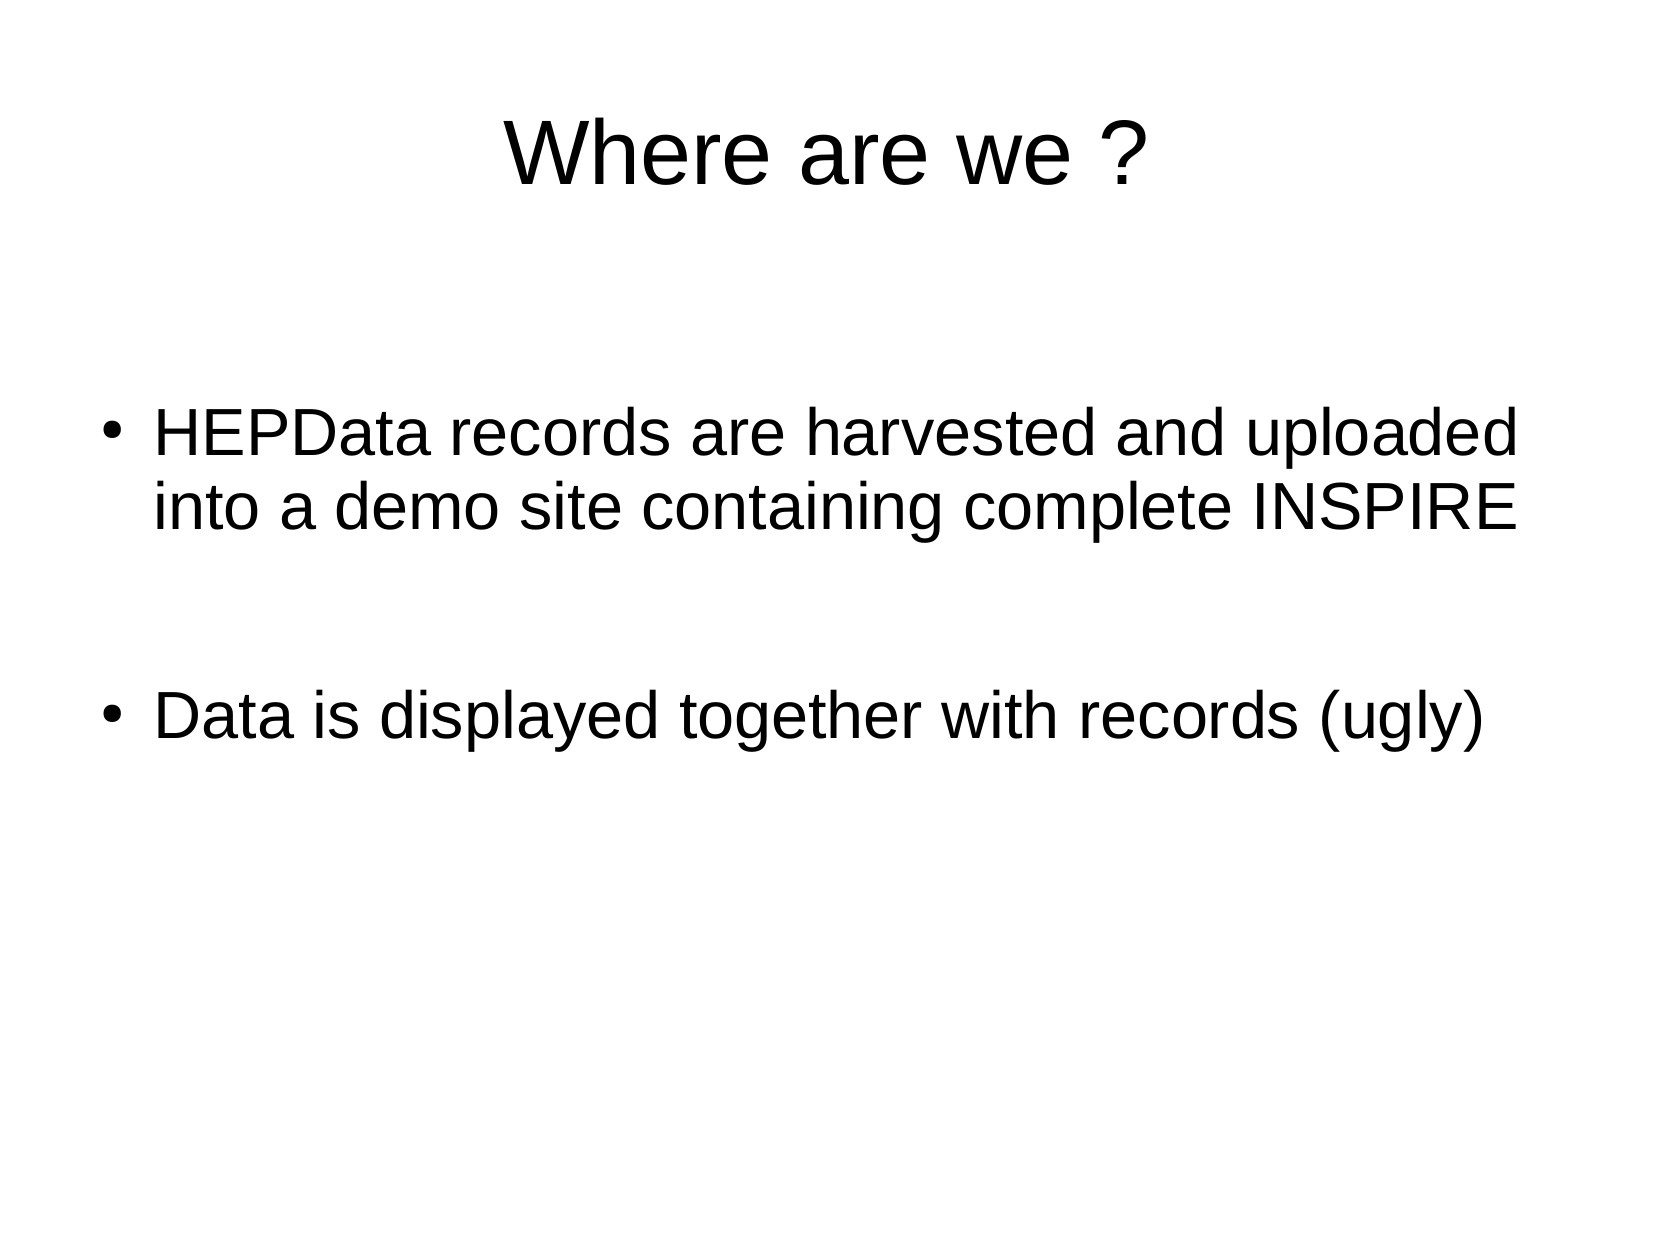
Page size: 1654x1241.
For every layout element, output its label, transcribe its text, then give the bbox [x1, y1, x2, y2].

title Where are we ? [82, 49, 1571, 257]
list HEPData records are harvested and uploaded into a demo site containing complete INSPIRE Data is displayed together with records (ugly) [82, 290, 1571, 1109]
